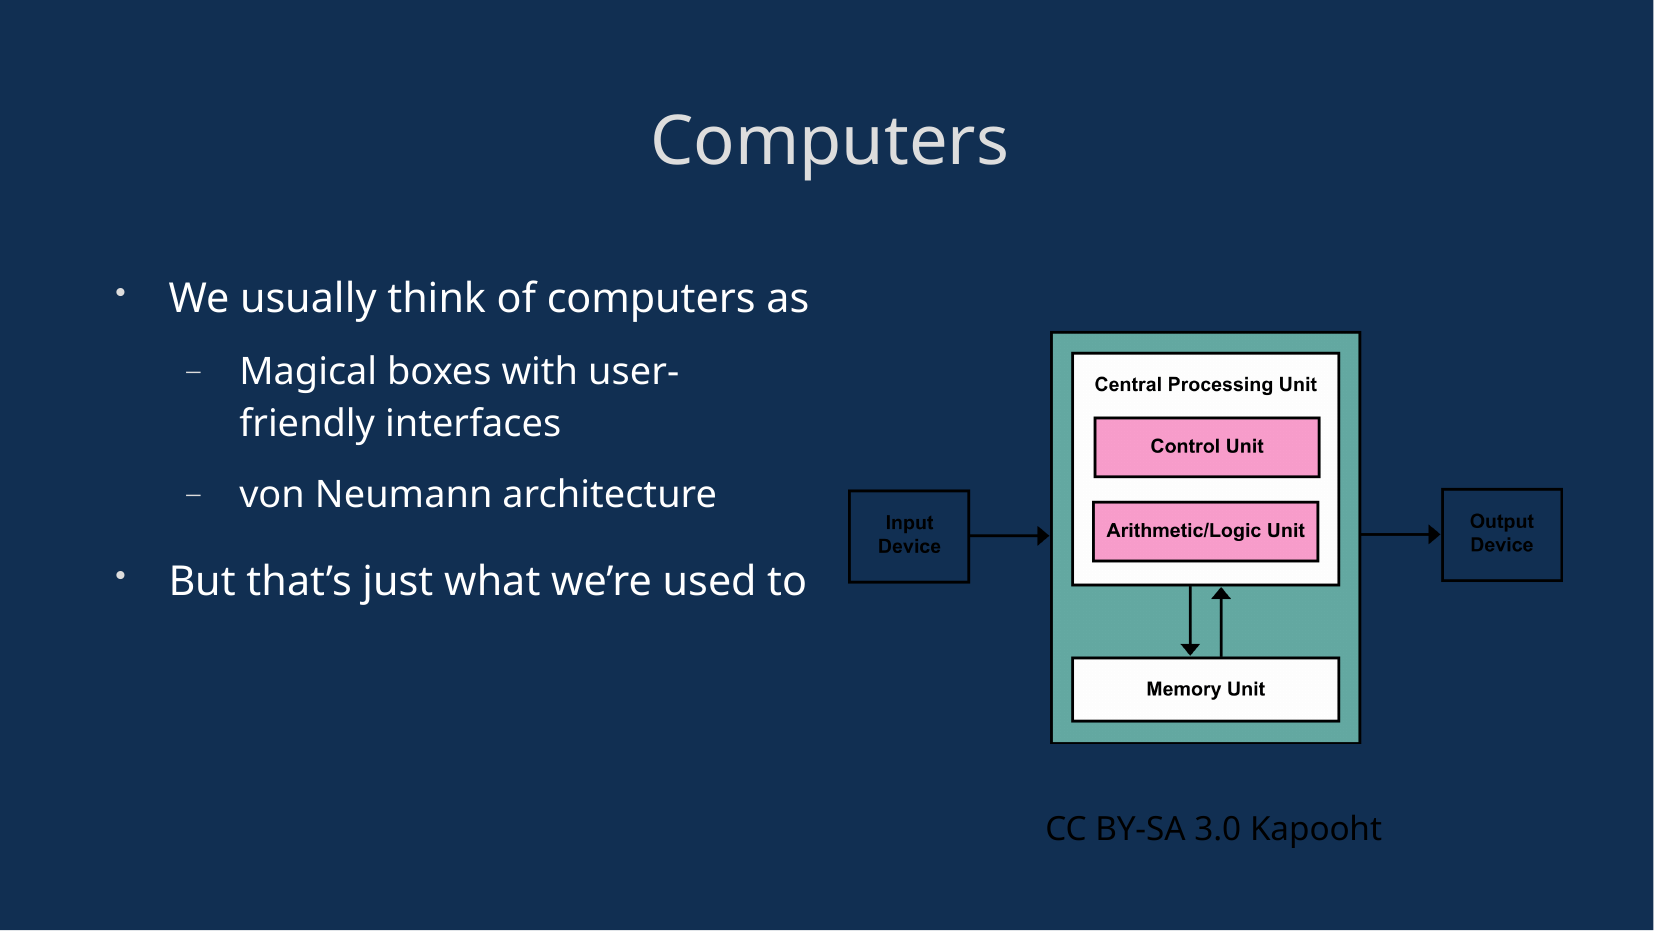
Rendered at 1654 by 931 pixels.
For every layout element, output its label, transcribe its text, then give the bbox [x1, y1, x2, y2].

list We usually think of computers as Magical boxes with user-friendly interfaces von Neumann architecture But that’s just what we’re used to [97, 268, 813, 806]
title Computers [97, 56, 1563, 220]
text_box CC BY-SA 3.0 Kapooht [1030, 797, 1388, 852]
picture [848, 330, 1563, 744]
